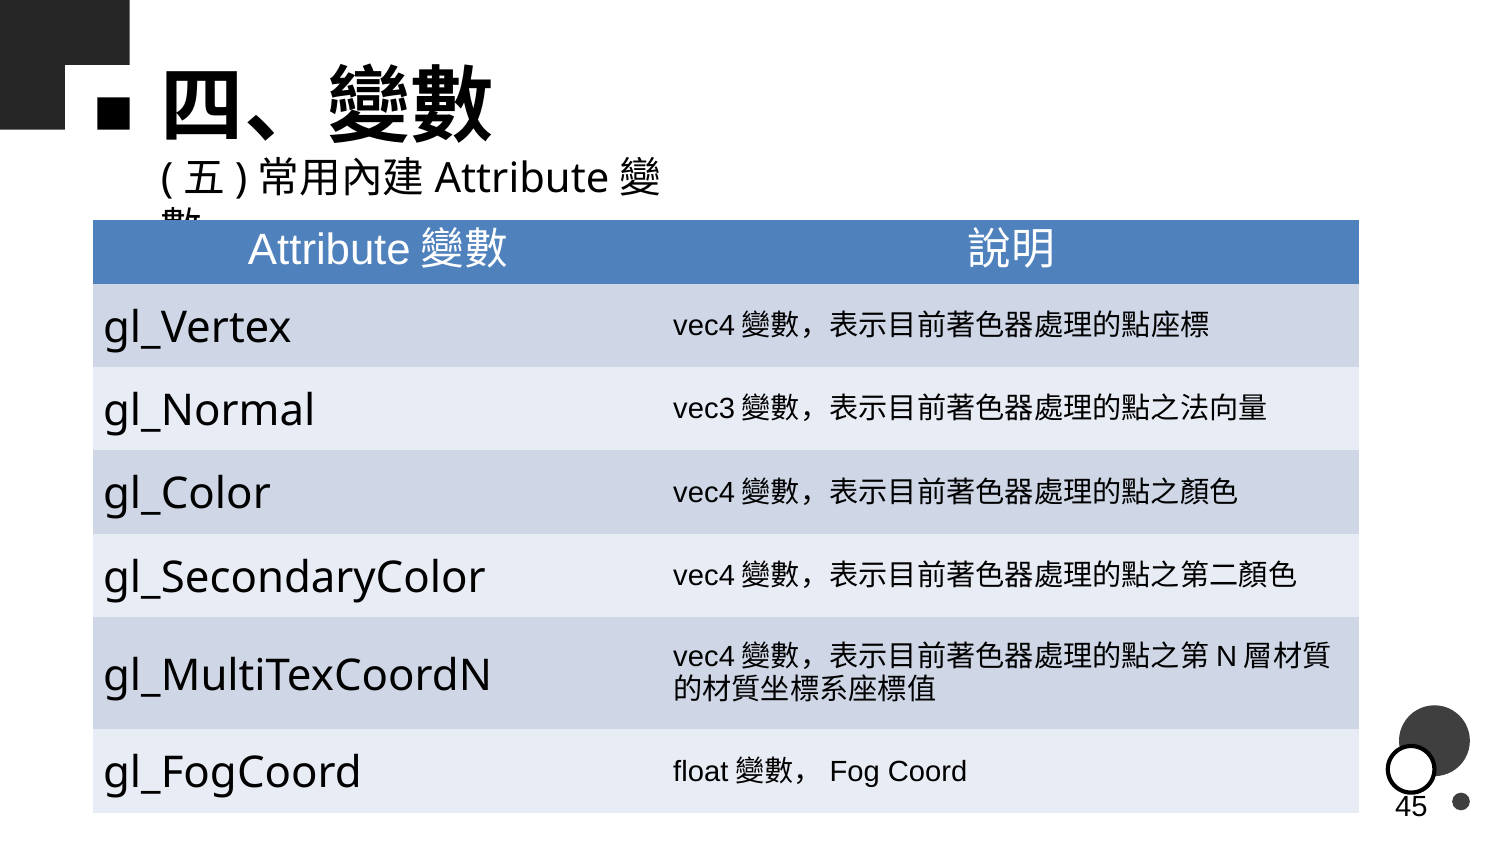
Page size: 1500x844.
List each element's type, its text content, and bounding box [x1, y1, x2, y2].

table_cell gl_SecondaryColor [93, 534, 663, 617]
table_cell gl_FogCoord [93, 729, 663, 813]
table_cell vec3變數，表示目前著色器處理的點之法向量 [663, 367, 1359, 450]
table_header Attribute變數 [93, 220, 663, 284]
text_box [1387, 705, 1470, 782]
title 四、變數 [145, 32, 845, 173]
text_box [97, 97, 130, 130]
table_cell gl_Vertex [93, 284, 663, 367]
table_cell gl_MultiTexCoordN [93, 617, 663, 729]
text_box (五)常用內建Attribute變數 [145, 143, 714, 220]
table_cell vec4變數，表示目前著色器處理的點之第N層材質的材質坐標系座標值 [663, 617, 1359, 729]
text_box [0, 0, 130, 130]
text_box [1452, 792, 1470, 811]
table_cell vec4變數，表示目前著色器處理的點座標 [663, 284, 1359, 367]
table_cell gl_Color [93, 450, 663, 534]
table_header 說明 [663, 220, 1359, 284]
table_cell float變數，Fog Coord [663, 729, 1359, 813]
table_cell vec4變數，表示目前著色器處理的點之顏色 [663, 450, 1359, 534]
table_cell gl_Normal [93, 367, 663, 450]
slide_number <number> [1092, 782, 1443, 827]
table_cell vec4變數，表示目前著色器處理的點之第二顏色 [663, 534, 1359, 617]
